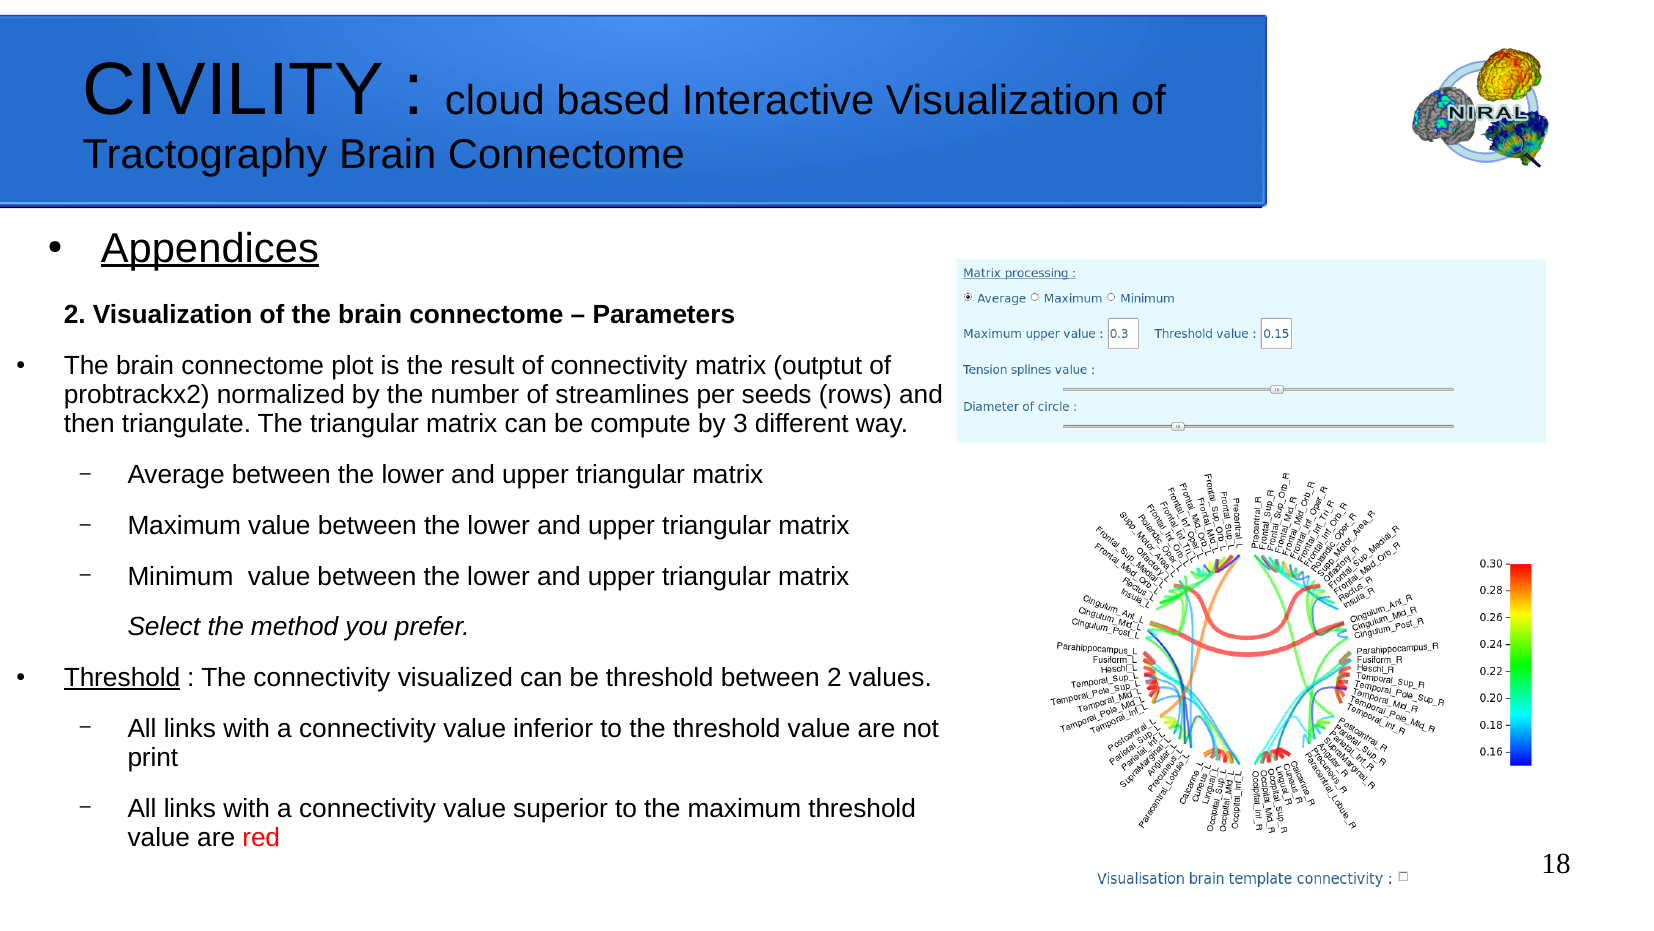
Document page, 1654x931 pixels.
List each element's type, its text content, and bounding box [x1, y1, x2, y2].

title CIVILITY : cloud based Interactive Visualization of Tractography Brain Connectome [82, 35, 1235, 189]
list Appendices [30, 224, 788, 300]
picture [950, 254, 1546, 841]
picture [1395, 21, 1576, 196]
text_box 2. Visualization of the brain connectome – Parameters The brain connectome plot is the result of connectivity matrix (outptut of probtrackx2) normalized by the number of streamlines per seeds (rows) and then triangulate. The triangular matrix can be compute by 3 different way. Average between the lower and upper triangular matrix Maximum value between the lower and upper triangular matrix Minimum value between the lower and upper triangular matrix Select the method you prefer. Threshold : The connectivity visualized can be threshold between 2 values. All links with a connectivity value inferior to the threshold value are not print All links with a connectivity value superior to the maximum threshold value are red [0, 300, 951, 931]
picture [1080, 854, 1428, 901]
picture [0, 13, 1270, 212]
